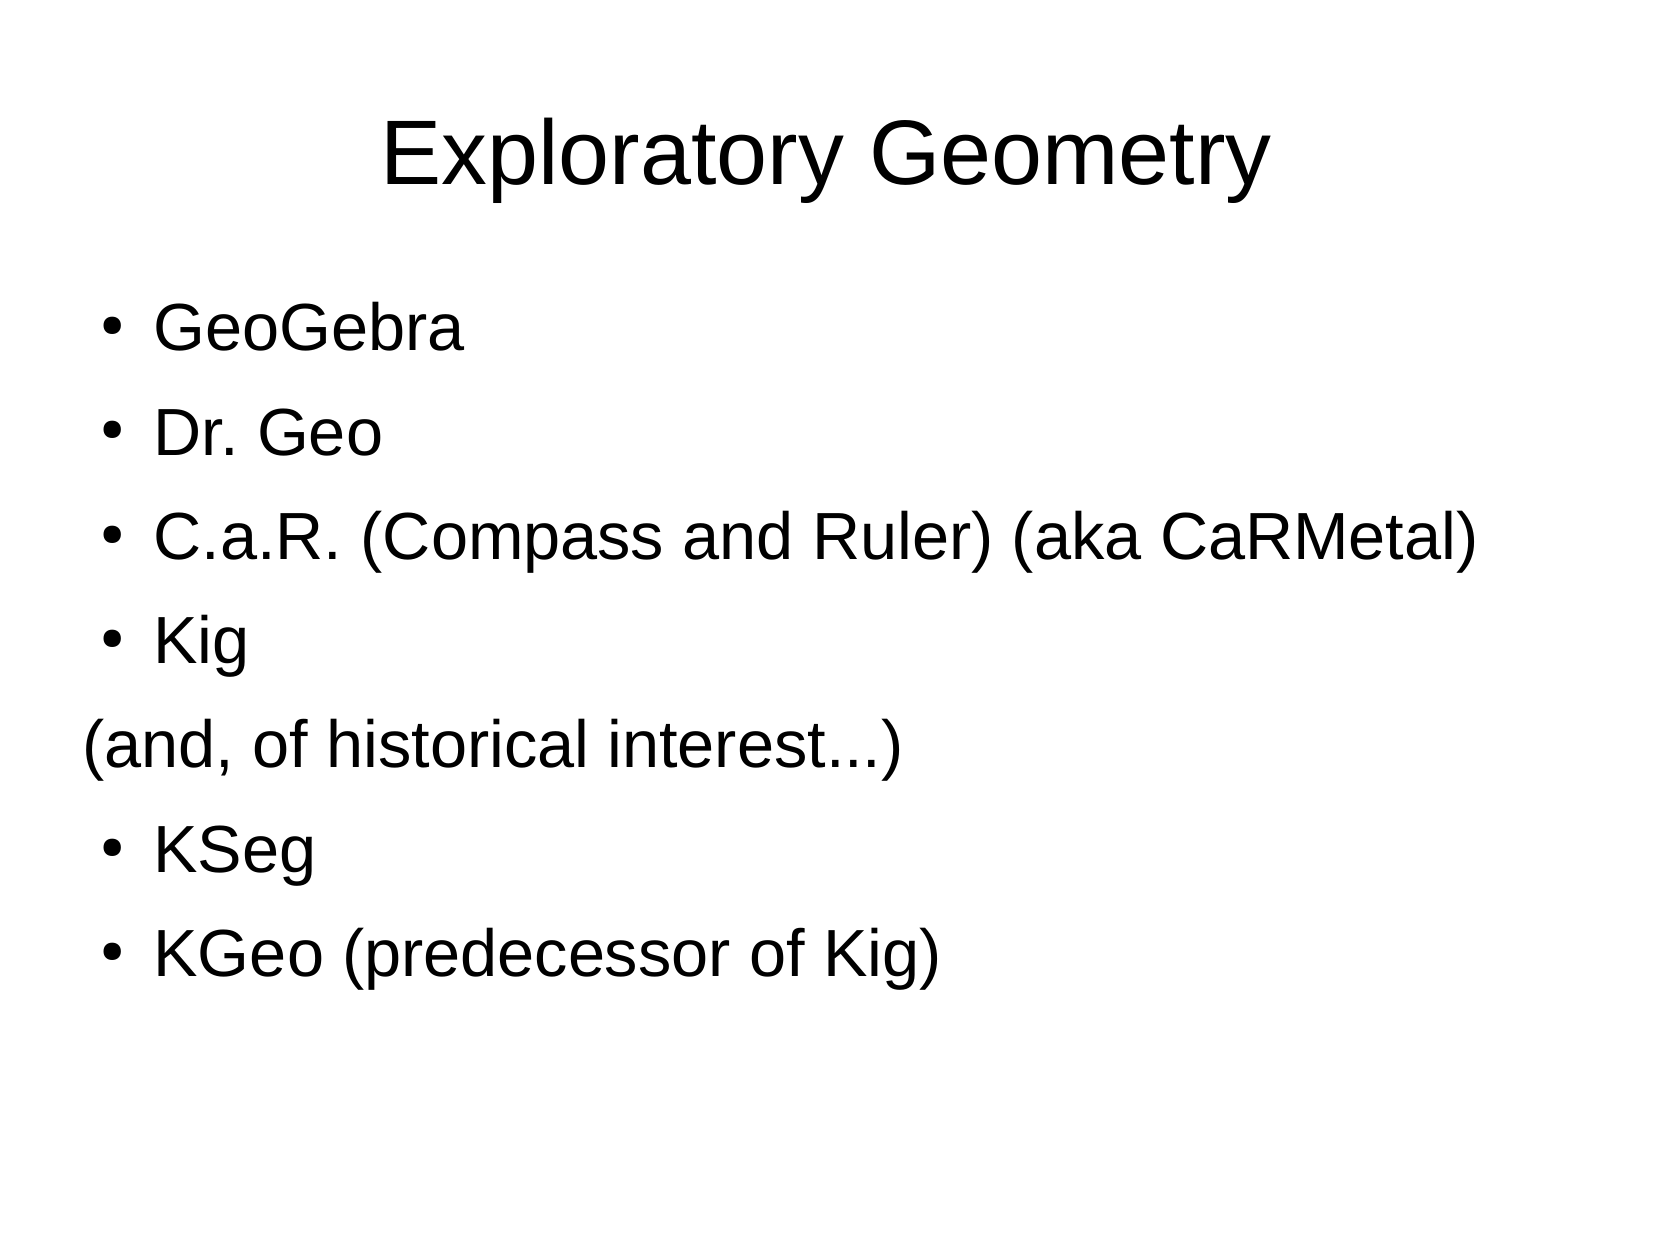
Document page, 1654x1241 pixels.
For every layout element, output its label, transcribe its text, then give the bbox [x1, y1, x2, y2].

title Exploratory Geometry [82, 49, 1571, 257]
list GeoGebra Dr. Geo C.a.R. (Compass and Ruler) (aka CaRMetal) Kig (and, of historical interest...) KSeg KGeo (predecessor of Kig) [82, 290, 1538, 1010]
